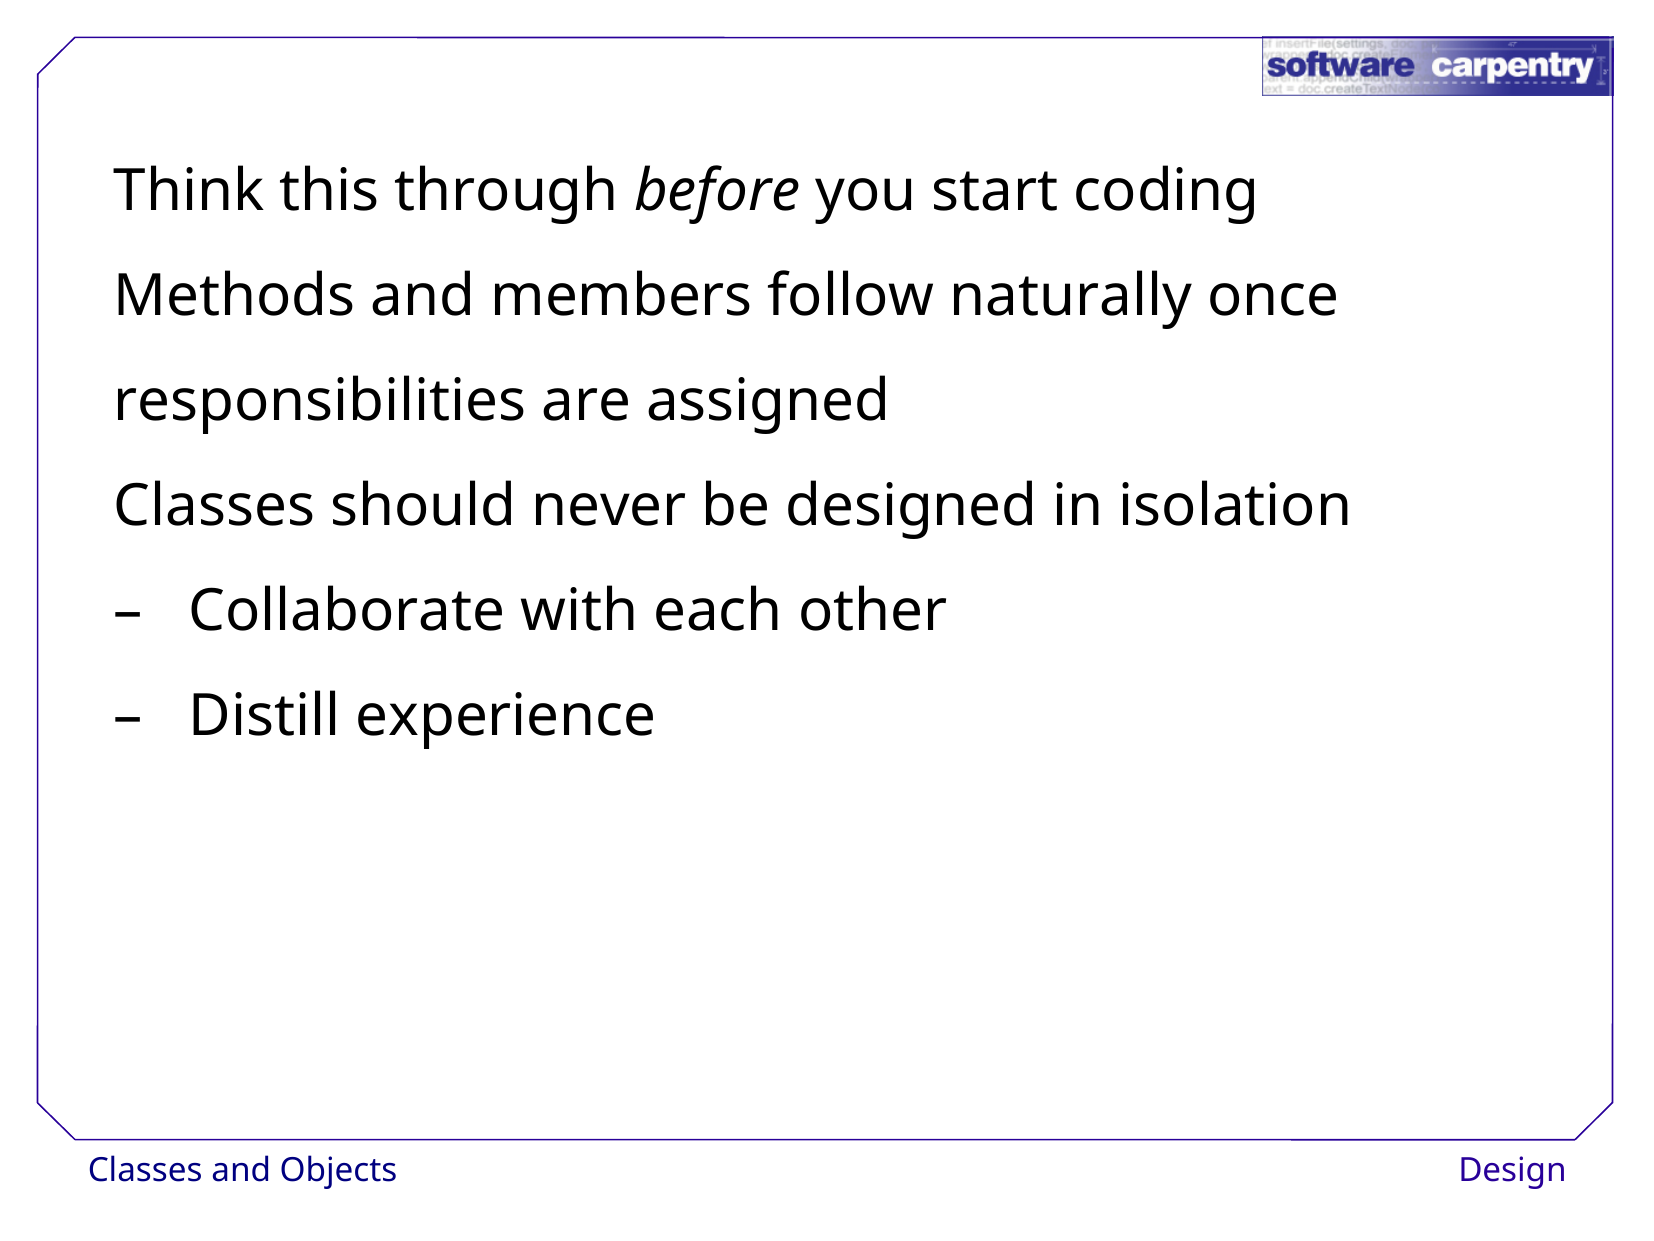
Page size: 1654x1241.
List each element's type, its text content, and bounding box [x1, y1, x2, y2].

text_box Think this through before you start coding Methods and members follow naturally once responsibilities are assigned Classes should never be designed in isolation – Collaborate with each other – Distill experience [99, 109, 1517, 755]
picture [1262, 36, 1614, 96]
